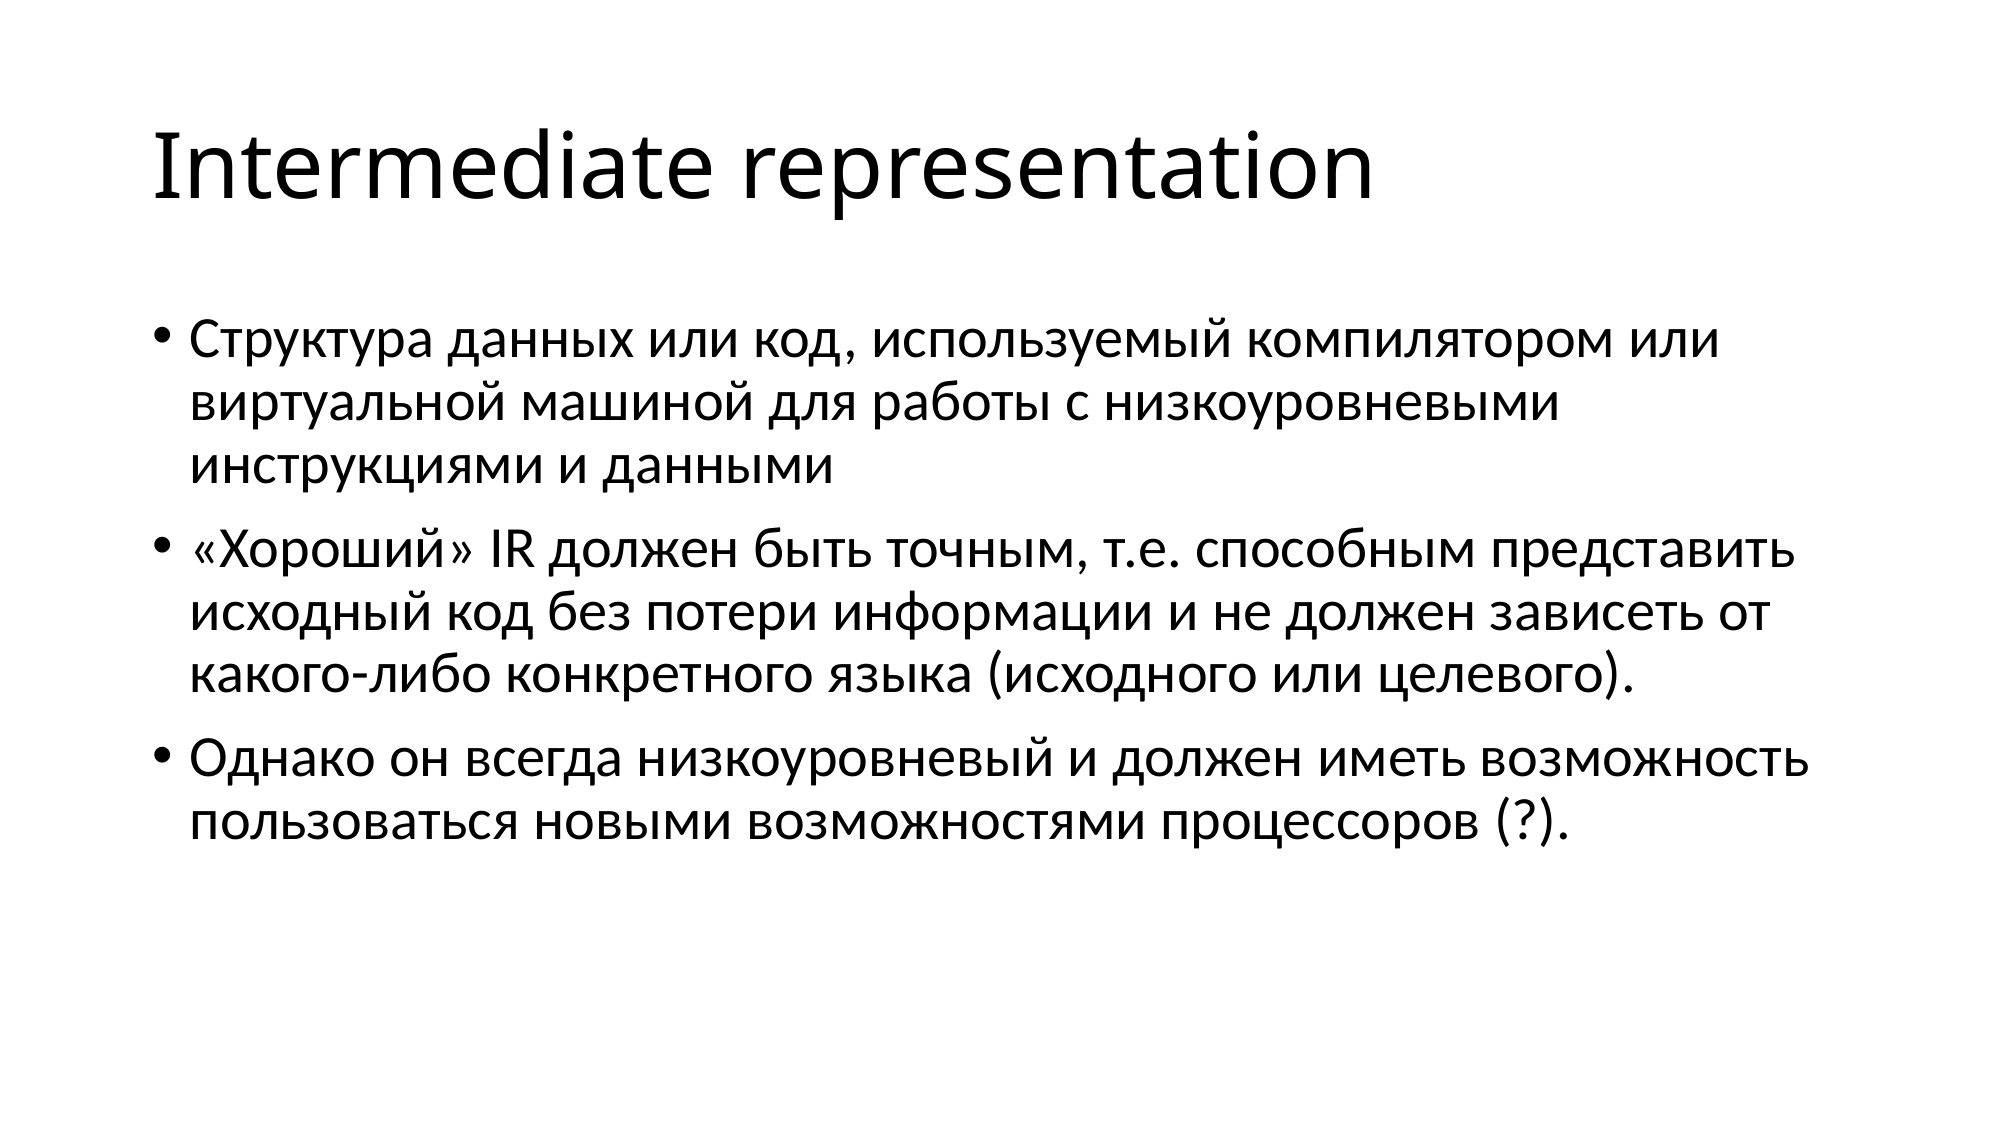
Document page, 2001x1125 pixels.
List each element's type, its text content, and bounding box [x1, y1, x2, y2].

list Структура данных или код, используемый компилятором или виртуальной машиной для работы с низкоуровневыми инструкциями и данными «Хороший» IR должен быть точным, т.е. способным представить исходный код без потери информации и не должен зависеть от какого-либо конкретного языка (исходного или целевого). Однако он всегда низкоуровневый и должен иметь возможность пользоваться новыми возможностями процессоров (?). [137, 299, 1863, 1014]
title Intermediate representation [137, 59, 1863, 278]
